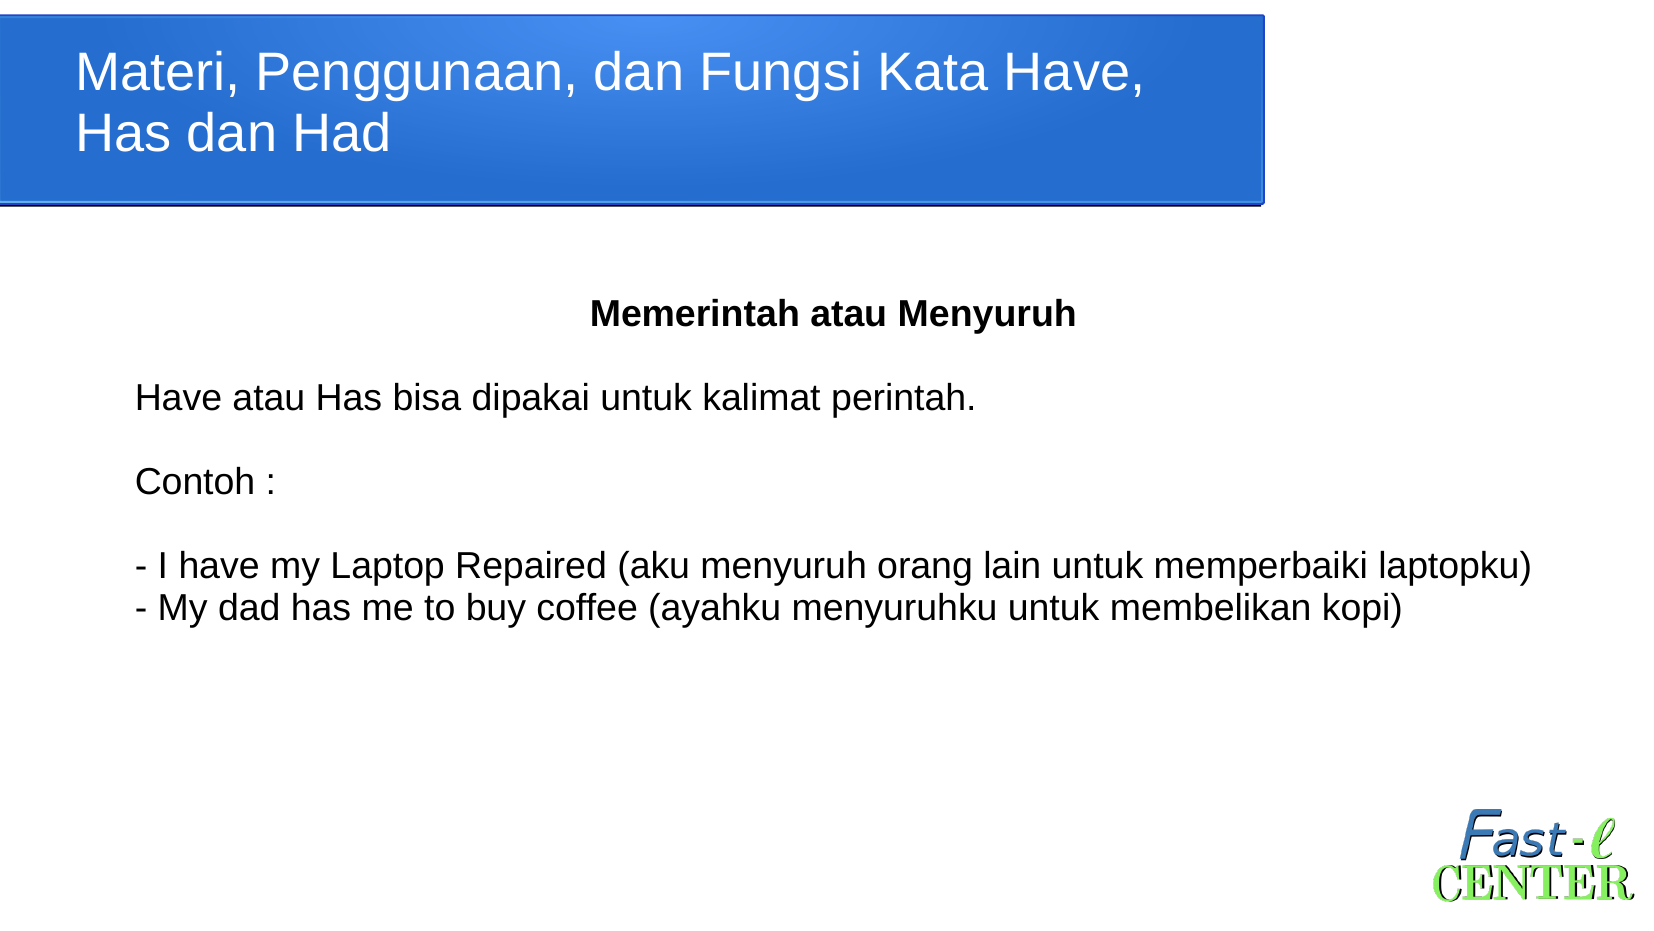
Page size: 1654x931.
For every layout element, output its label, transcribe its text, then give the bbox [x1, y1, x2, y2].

title Materi, Penggunaan, dan Fungsi Kata Have, Has dan Had [75, 41, 1227, 224]
picture [1433, 809, 1636, 904]
text_box Memerintah atau Menyuruh Have atau Has bisa dipakai untuk kalimat perintah. Contoh : - I have my Laptop Repaired (aku menyuruh orang lain untuk memperbaiki laptopku) - My dad has me to buy coffee (ayahku menyuruhku untuk membelikan kopi) [120, 285, 1548, 636]
